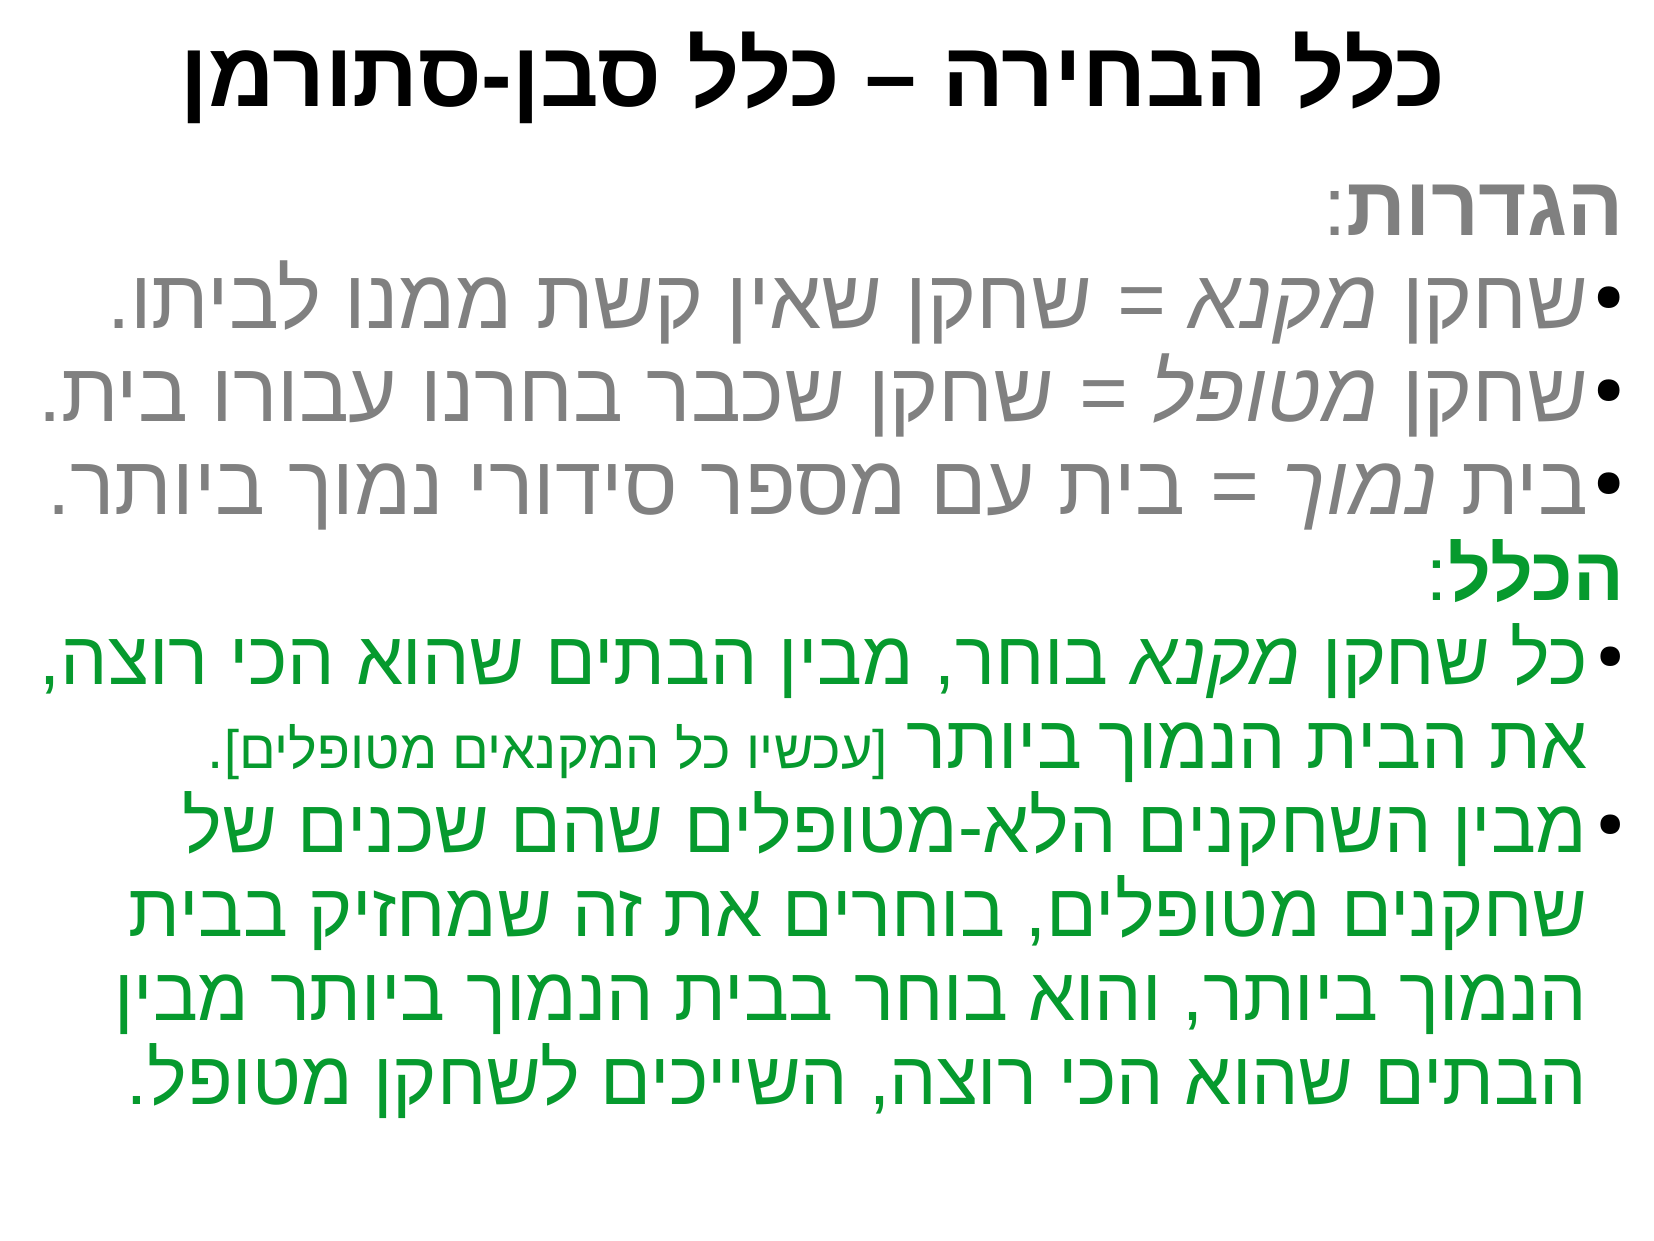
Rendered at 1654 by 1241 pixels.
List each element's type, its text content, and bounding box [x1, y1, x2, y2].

title כלל הבחירה – כלל סבן-סתורמן [97, 0, 1531, 151]
text_box הגדרות: שחקן מקנא = שחקן שאין קשת ממנו לביתו. שחקן מטופל = שחקן שכבר בחרנו עבורו בית. בית נמוך = בית עם מספר סידורי נמוך ביותר. הכלל: כל שחקן מקנא בוחר, מבין הבתים שהוא הכי רוצה, את הבית הנמוך ביותר [עכשיו כל המקנאים מטופלים]. מבין השחקנים הלא-מטופלים שהם שכנים של שחקנים מטופלים, בוחרים את זה שמחזיק בבית הנמוך ביותר, והוא בוחר בבית הנמוך ביותר מבין הבתים שהוא הכי רוצה, השייכים לשחקן מטופל. [0, 153, 1639, 1192]
